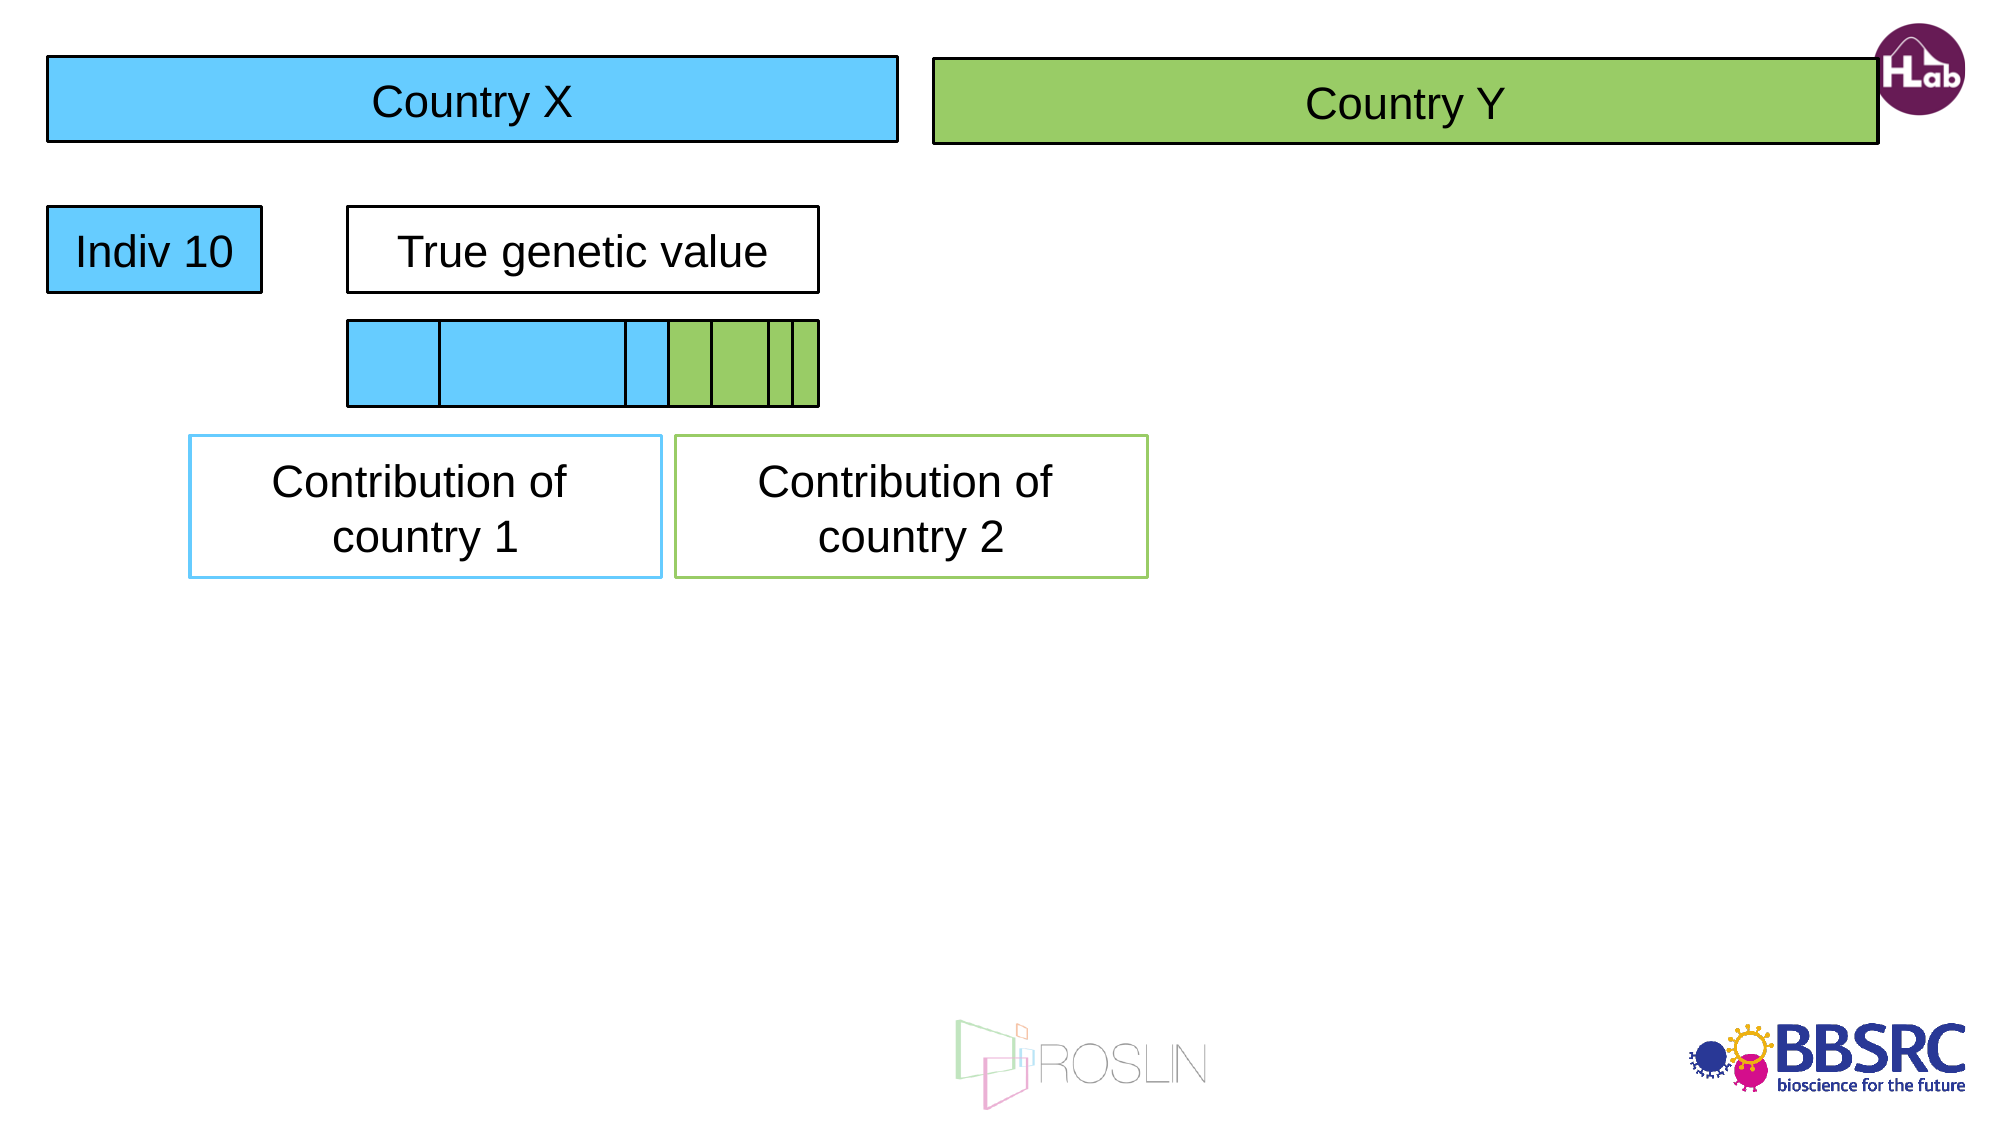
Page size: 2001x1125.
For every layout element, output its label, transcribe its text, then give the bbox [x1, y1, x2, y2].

text_box Contribution of country 2 [675, 435, 1148, 578]
picture [1872, 21, 1966, 116]
picture [948, 985, 1219, 1125]
text_box Country X [47, 56, 898, 142]
text_box Contribution of country 1 [190, 435, 662, 578]
text_box Indiv 10 [47, 206, 262, 293]
text_box True genetic value [347, 206, 819, 293]
text_box [347, 320, 819, 407]
picture [1687, 1020, 1966, 1098]
text_box Country Y [933, 58, 1878, 144]
